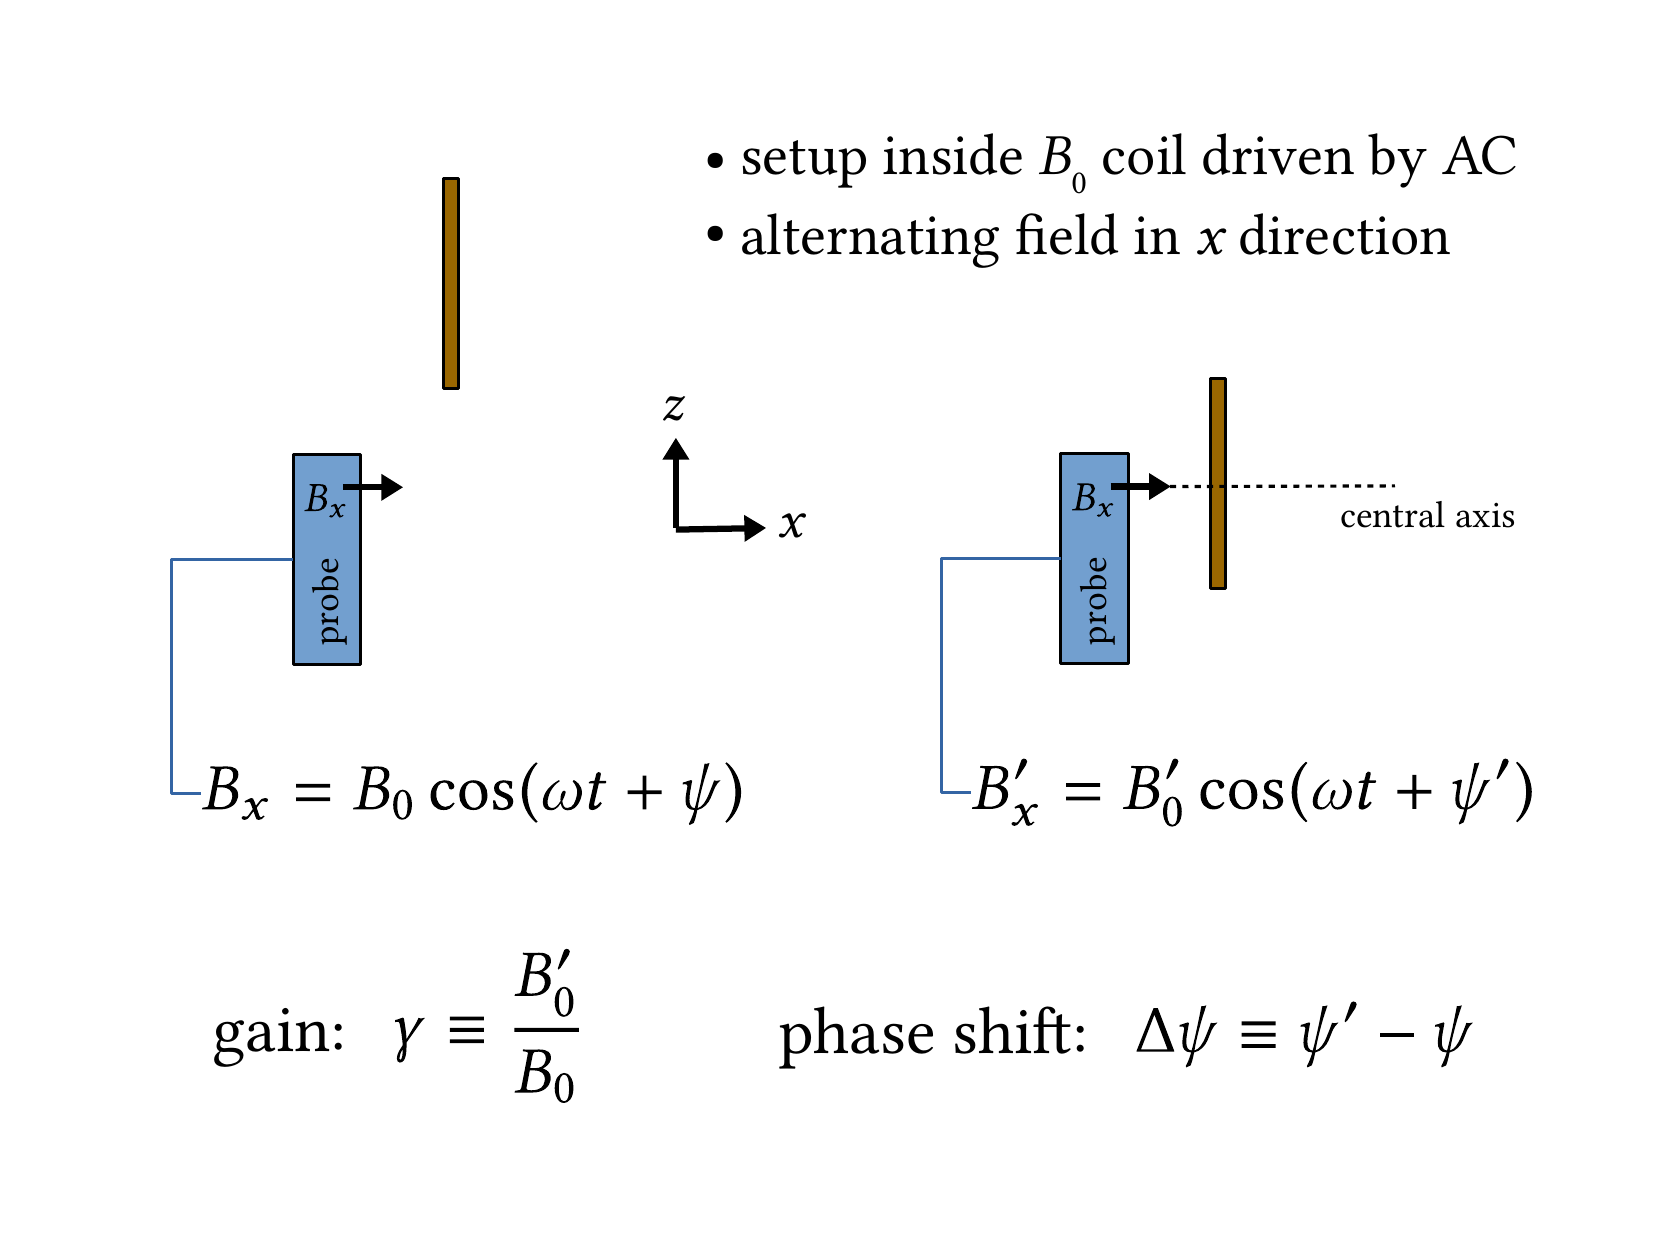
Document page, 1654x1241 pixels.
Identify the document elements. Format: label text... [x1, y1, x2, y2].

text_box probe [293, 454, 361, 665]
text_box [1071, 483, 1114, 517]
text_box [1134, 1001, 1473, 1068]
text_box central axis [1325, 486, 1531, 545]
text_box probe [1060, 453, 1129, 664]
text_box [443, 178, 459, 389]
text_box z [645, 364, 691, 442]
text_box [200, 762, 744, 826]
text_box [303, 484, 346, 518]
text_box setup inside B0 coil driven by AC alternating field in x direction [690, 115, 1534, 276]
text_box gain: [197, 984, 362, 1076]
text_box phase shift: [764, 986, 1104, 1078]
text_box [1210, 378, 1226, 589]
text_box [388, 948, 579, 1103]
text_box x [763, 481, 809, 559]
text_box [970, 758, 1535, 827]
